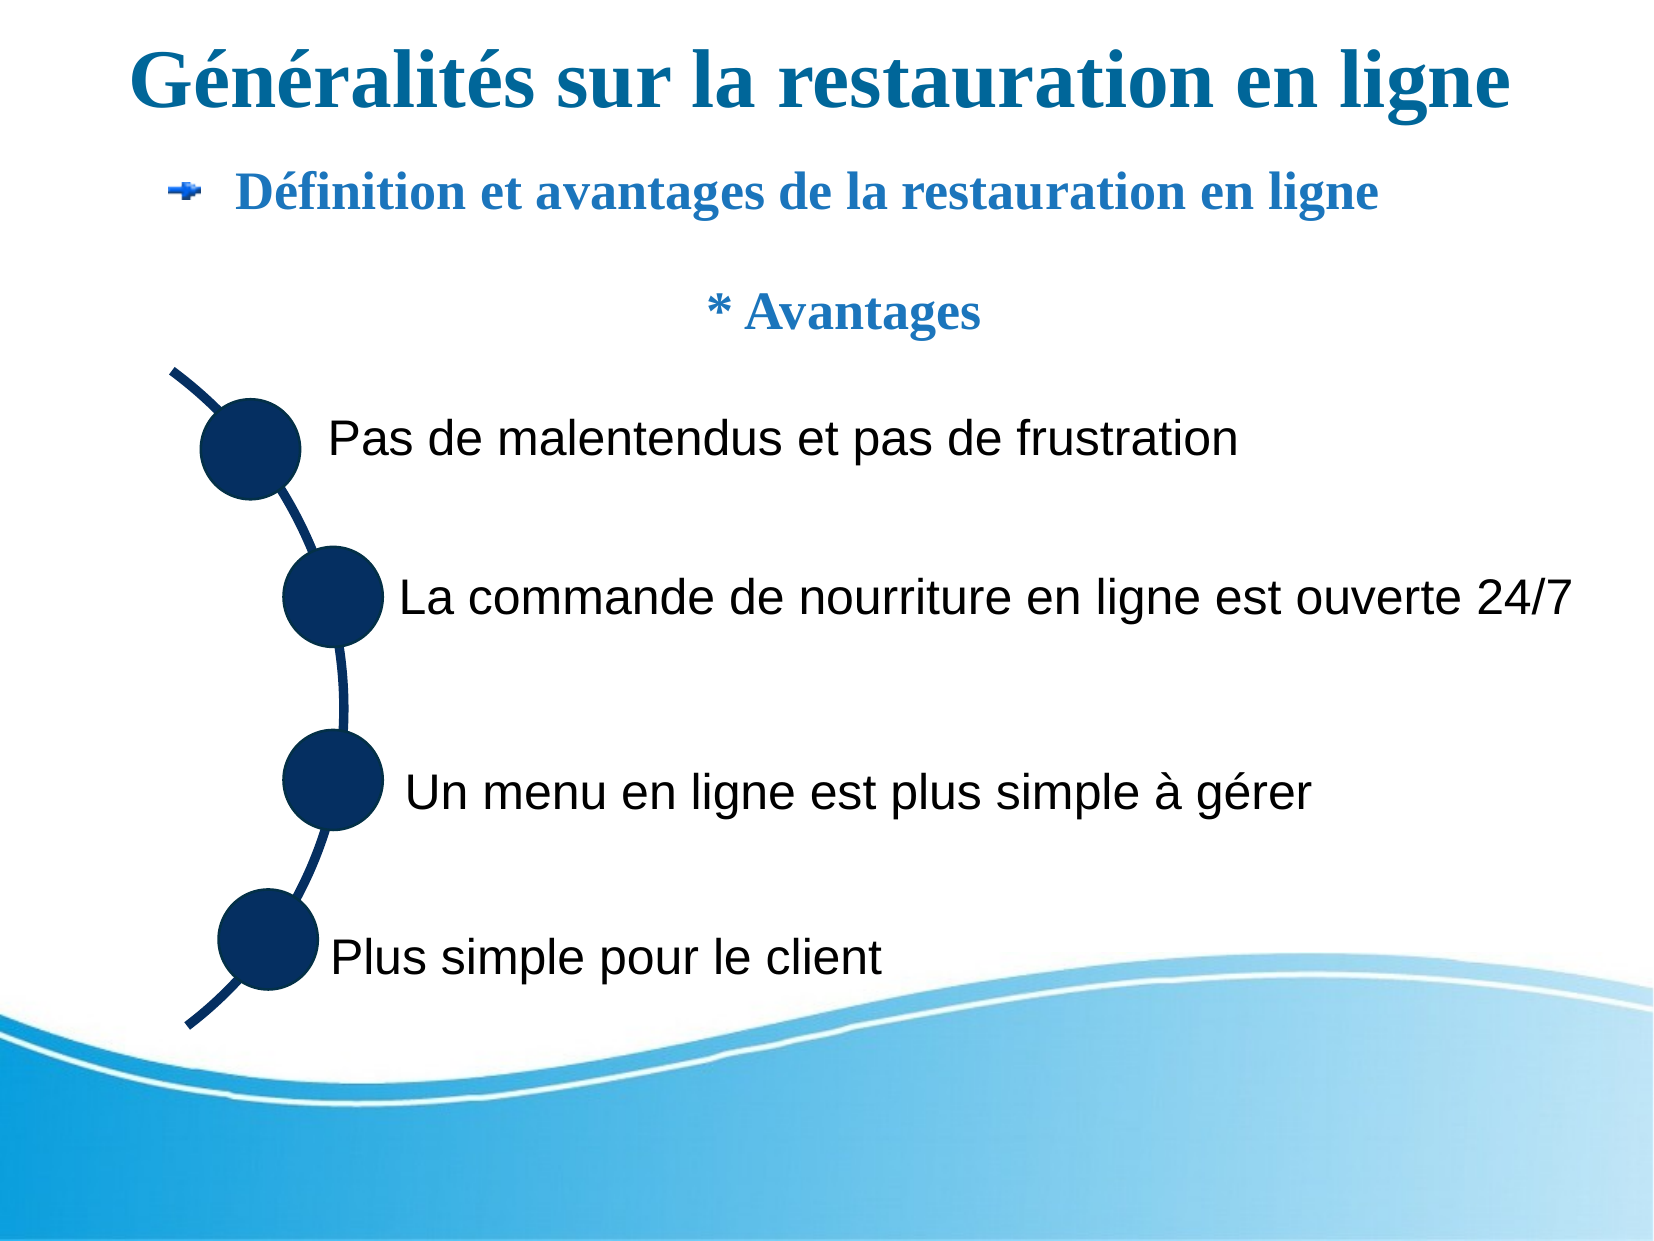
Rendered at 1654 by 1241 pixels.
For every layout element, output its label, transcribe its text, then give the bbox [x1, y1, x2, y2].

text_box [218, 889, 315, 990]
text_box [200, 399, 301, 500]
text_box [283, 546, 383, 647]
text_box Plus simple pour le client [301, 922, 1229, 993]
picture [0, 952, 1654, 1241]
text_box Définition et avantages de la restauration en ligne * Avantages [153, 153, 1501, 349]
text_box Un menu en ligne est plus simple à gérer [389, 756, 1406, 839]
title Généralités sur la restauration en ligne [76, 6, 1565, 154]
text_box Pas de malentendus et pas de frustration [312, 402, 1323, 491]
text_box [283, 729, 383, 830]
text_box La commande de nourriture en ligne est ouverte 24/7 [383, 561, 1607, 638]
